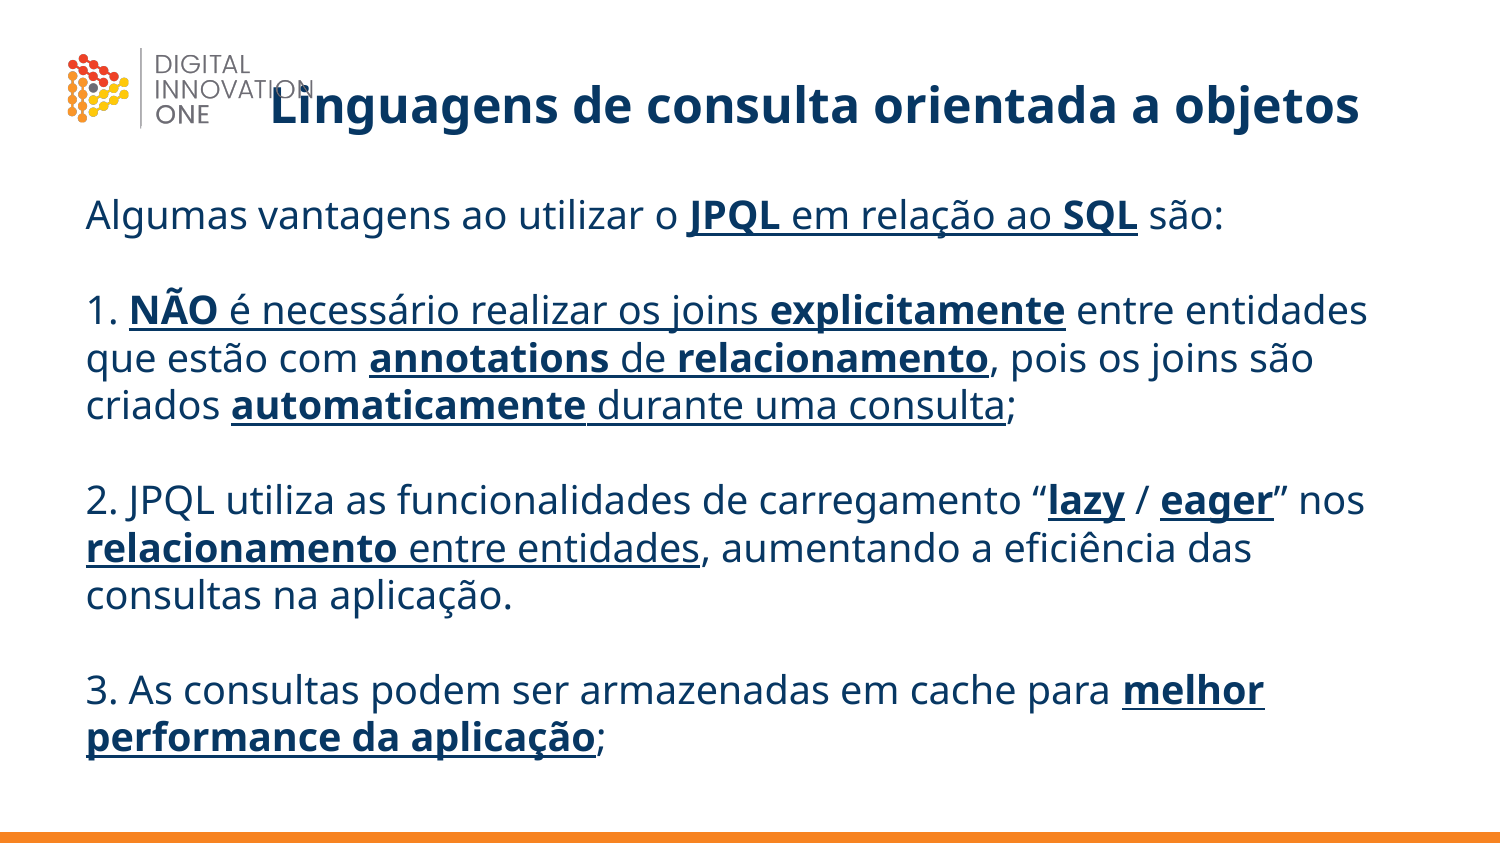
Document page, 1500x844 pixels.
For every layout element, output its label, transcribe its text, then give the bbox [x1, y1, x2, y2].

text_box Algumas vantagens ao utilizar o JPQL em relação ao SQL são: 1. NÃO é necessário realizar os joins explicitamente entre entidades que estão com annotations de relacionamento, pois os joins são criados automaticamente durante uma consulta; 2. JPQL utiliza as funcionalidades de carregamento “lazy / eager” nos relacionamento entre entidades, aumentando a eficiência das consultas na aplicação. 3. As consultas podem ser armazenadas em cache para melhor performance da aplicação; [58, 127, 1449, 764]
text_box [0, 832, 1500, 843]
picture [51, 39, 330, 137]
subtitle Linguagens de consulta orientada a objetos [330, 65, 1449, 127]
